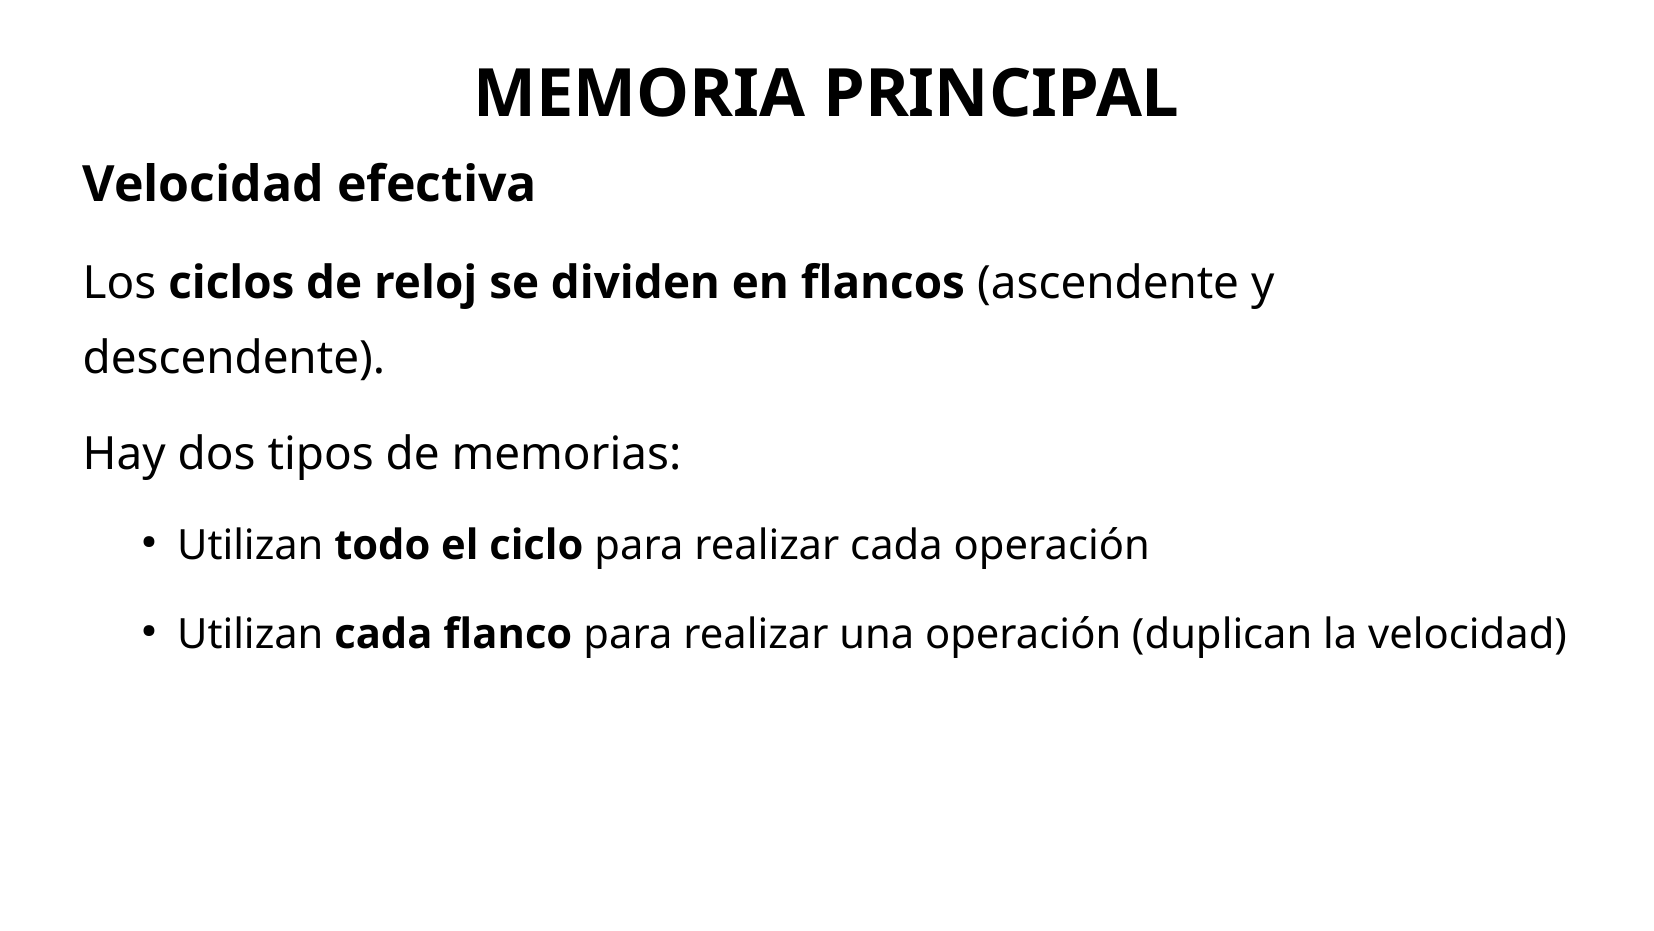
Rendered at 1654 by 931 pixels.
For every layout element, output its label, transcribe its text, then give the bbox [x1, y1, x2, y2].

subtitle Velocidad efectiva Los ciclos de reloj se dividen en flancos (ascendente y descendente). Hay dos tipos de memorias: Utilizan todo el ciclo para realizar cada operación Utilizan cada flanco para realizar una operación (duplican la velocidad) [82, 147, 1571, 827]
title MEMORIA PRINCIPAL [82, 37, 1571, 147]
